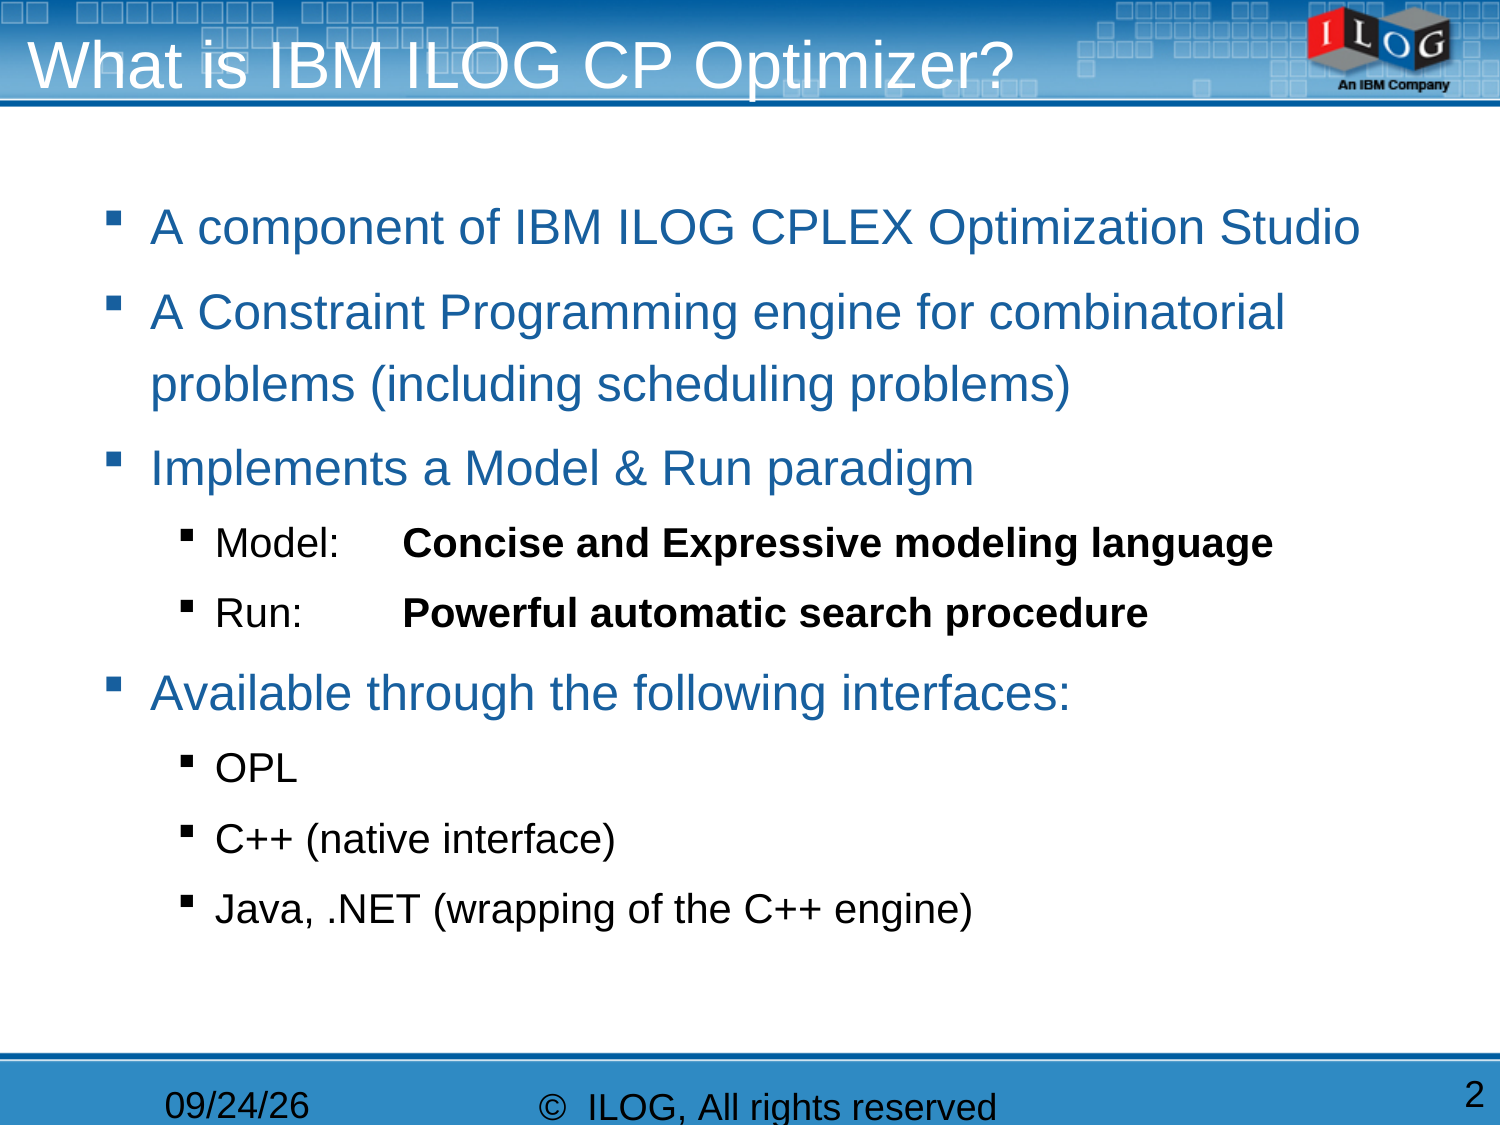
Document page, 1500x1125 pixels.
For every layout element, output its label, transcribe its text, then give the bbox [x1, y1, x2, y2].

picture [775, 1102, 785, 1118]
picture [0, 0, 1500, 1125]
list A component of IBM ILOG CPLEX Optimization Studio A Constraint Programming engine for combinatorial problems (including scheduling problems) Implements a Model & Run paradigm Model: Concise and Expressive modeling language Run: Powerful automatic search procedure Available through the following interfaces: OPL C++ (native interface) Java, .NET (wrapping of the C++ engine) [87, 174, 1413, 1000]
title What is IBM ILOG CP Optimizer? [12, 0, 1300, 144]
